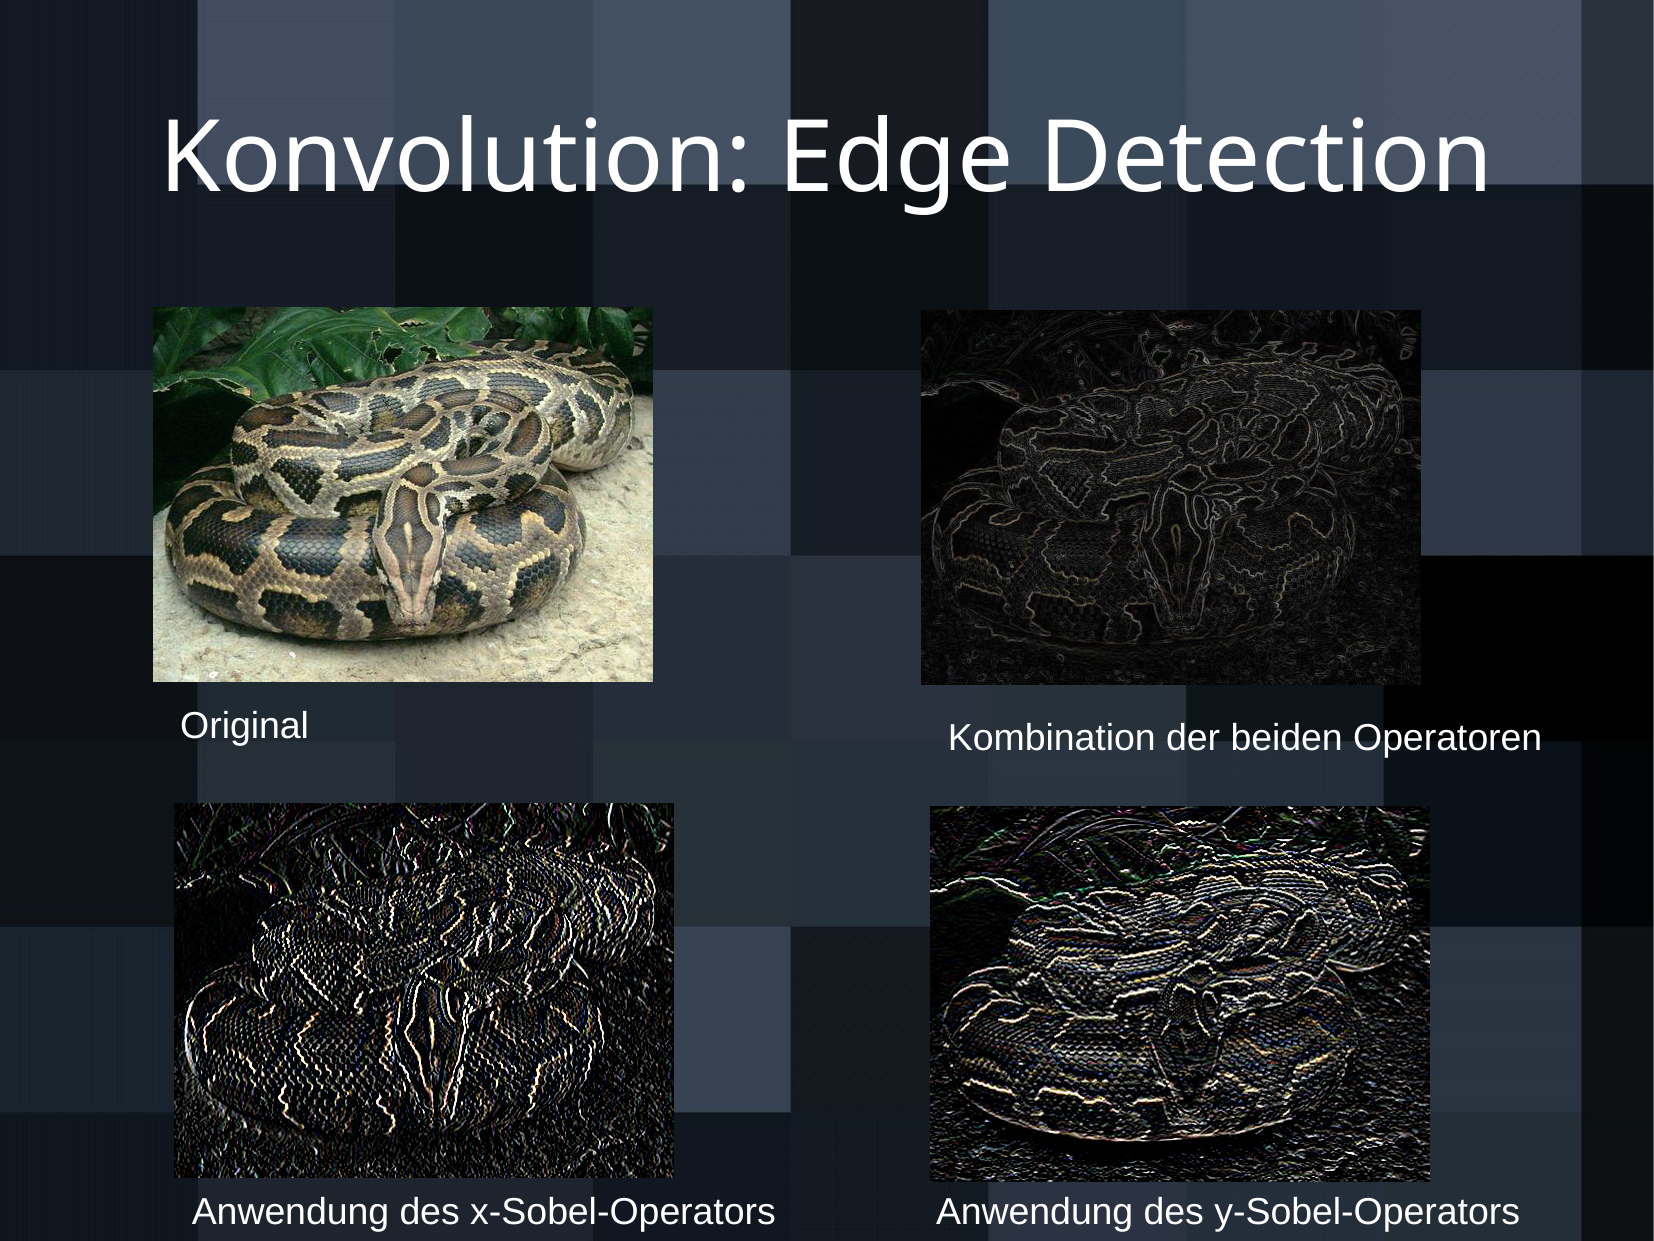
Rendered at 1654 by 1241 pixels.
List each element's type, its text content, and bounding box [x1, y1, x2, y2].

text_box Kombination der beiden Operatoren [933, 708, 1571, 766]
text_box Anwendung des x-Sobel-Operators [177, 1183, 815, 1241]
text_box Anwendung des y-Sobel-Operators [921, 1183, 1560, 1241]
text_box Original [165, 696, 650, 754]
picture [0, 0, 1654, 1241]
title Konvolution: Edge Detection [82, 49, 1571, 257]
